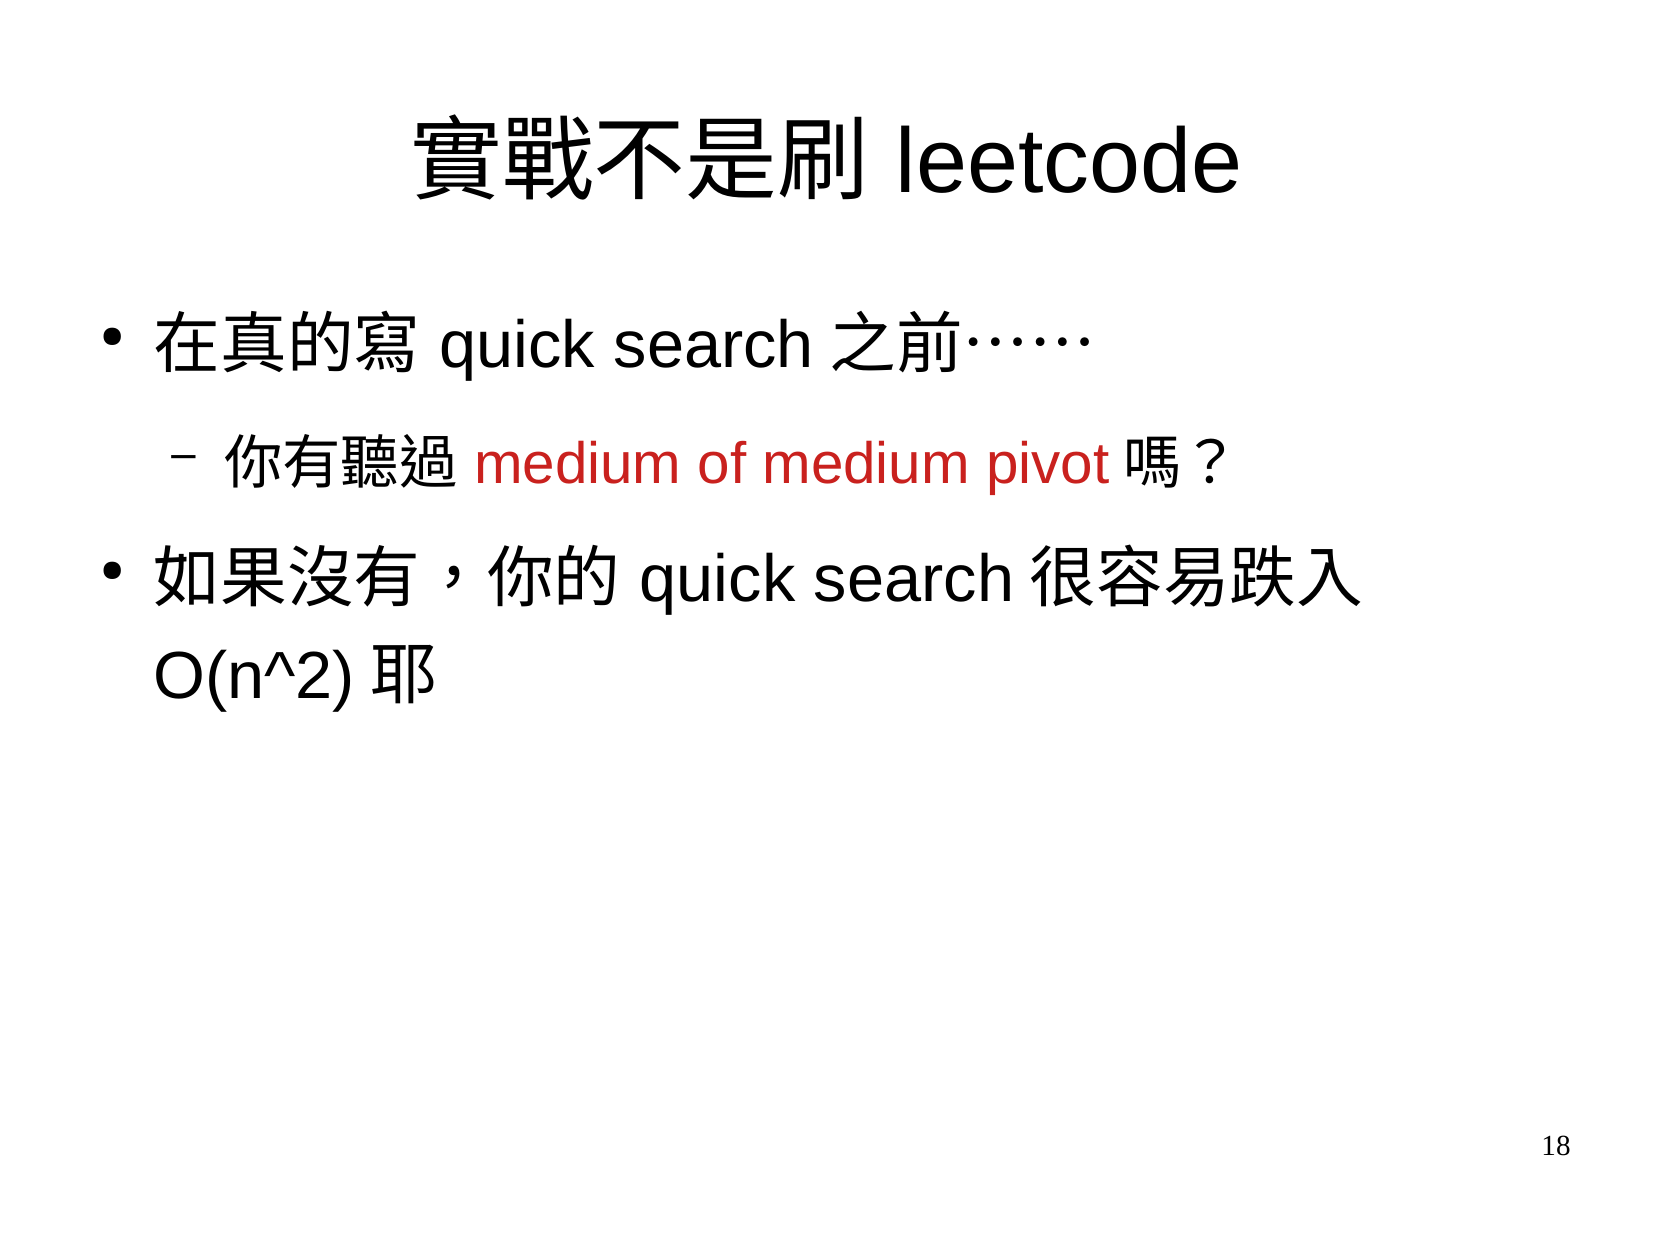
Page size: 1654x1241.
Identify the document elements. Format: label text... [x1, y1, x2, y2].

title 實戰不是刷leetcode [82, 49, 1571, 257]
list 在真的寫quick search之前…… 你有聽過medium of medium pivot嗎？ 如果沒有，你的quick search很容易跌入O(n^2)耶 [82, 290, 1571, 1010]
